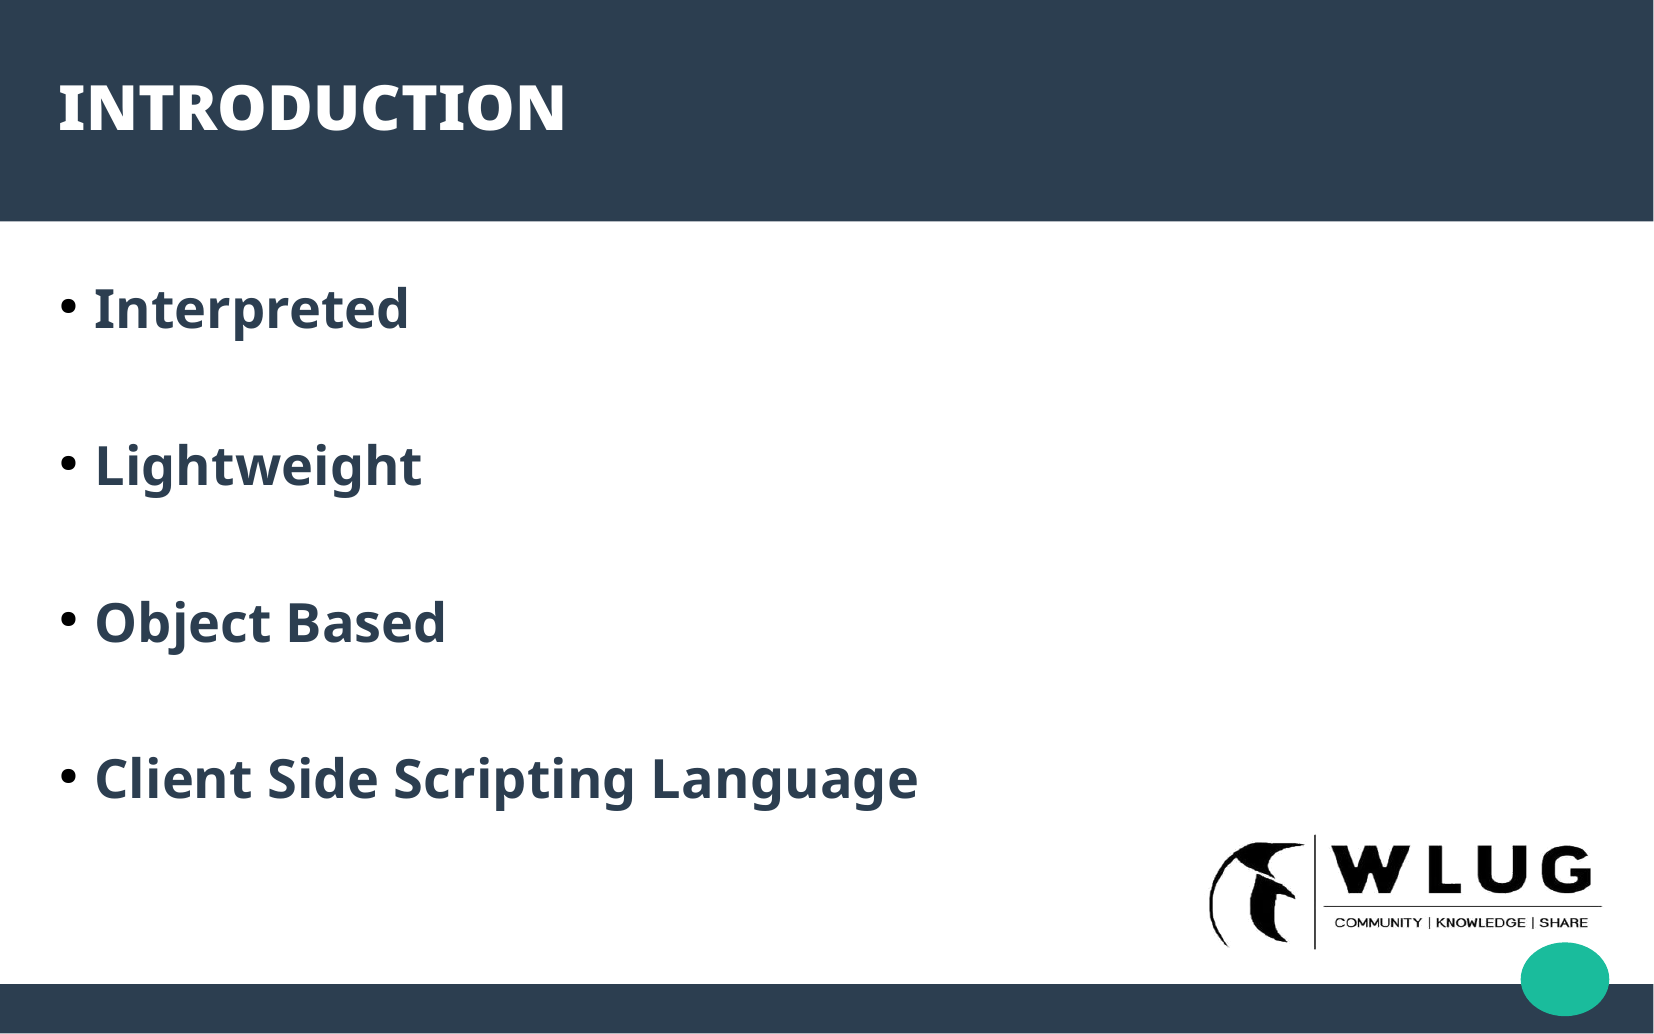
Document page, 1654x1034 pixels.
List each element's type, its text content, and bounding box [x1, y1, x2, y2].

title INTRODUCTION [59, 41, 1595, 173]
subtitle Interpreted Lightweight Object Based Client Side Scripting Language [59, 270, 1595, 960]
picture [1182, 826, 1616, 955]
